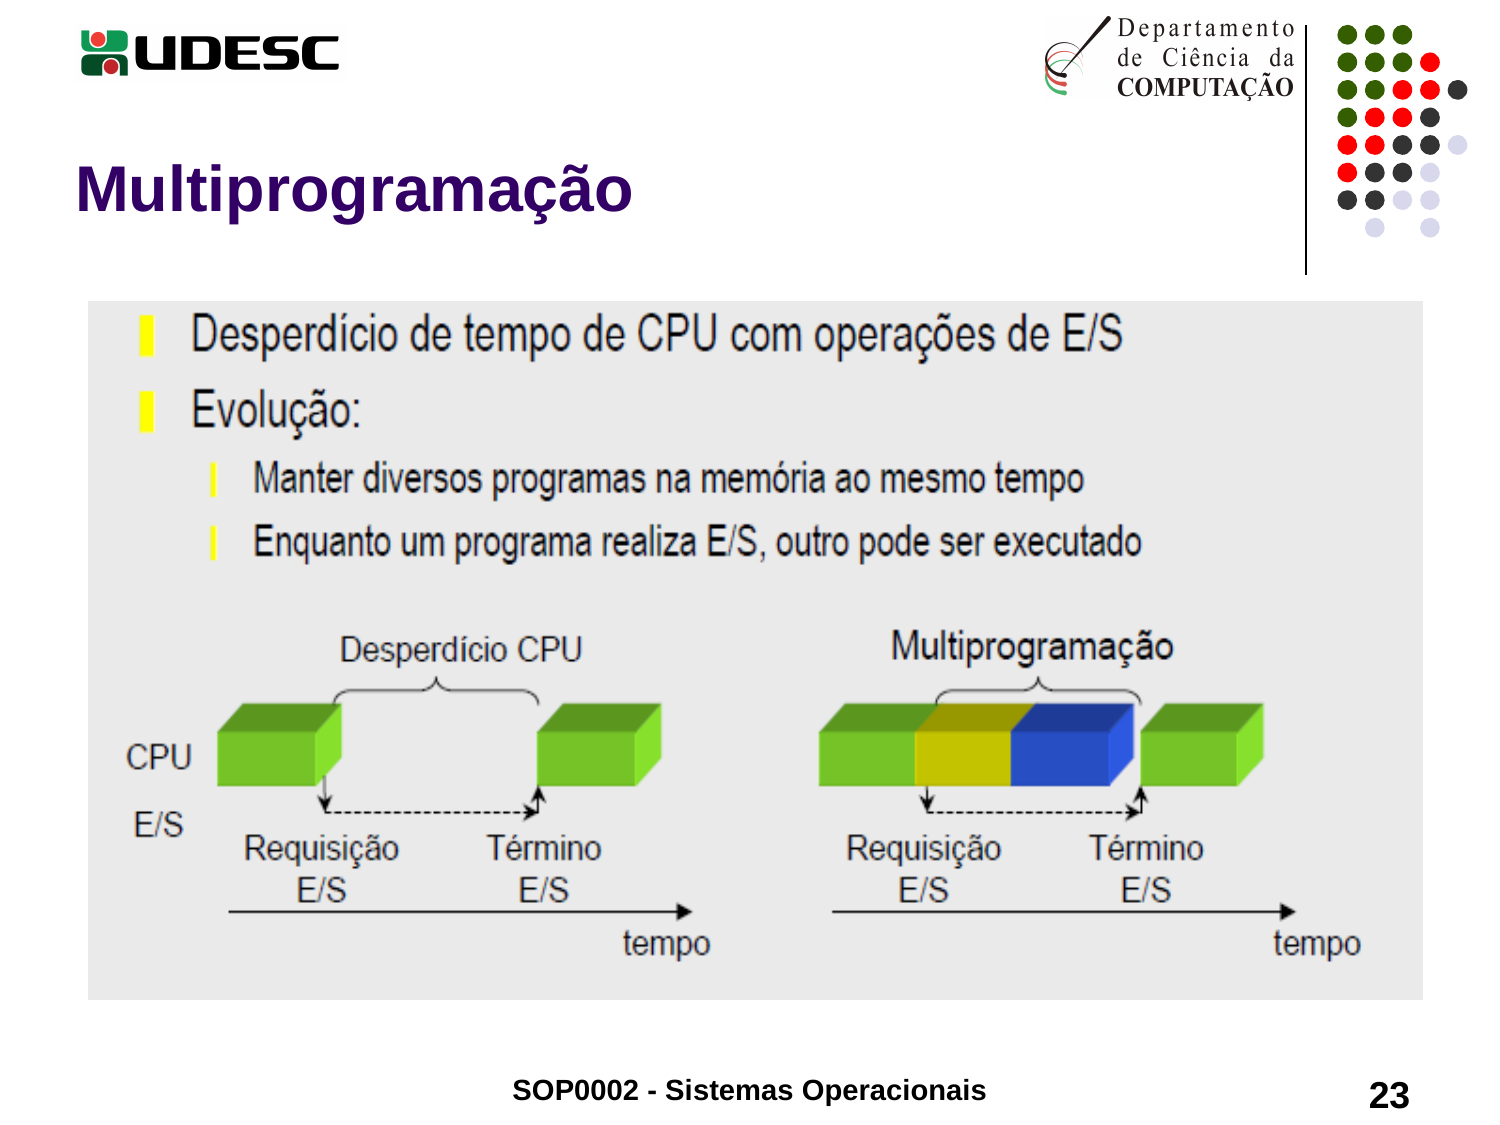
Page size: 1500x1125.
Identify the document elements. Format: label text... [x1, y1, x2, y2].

picture [88, 301, 1423, 1000]
title Multiprogramação [74, 110, 1313, 267]
picture [74, 23, 346, 83]
picture [1045, 16, 1294, 101]
